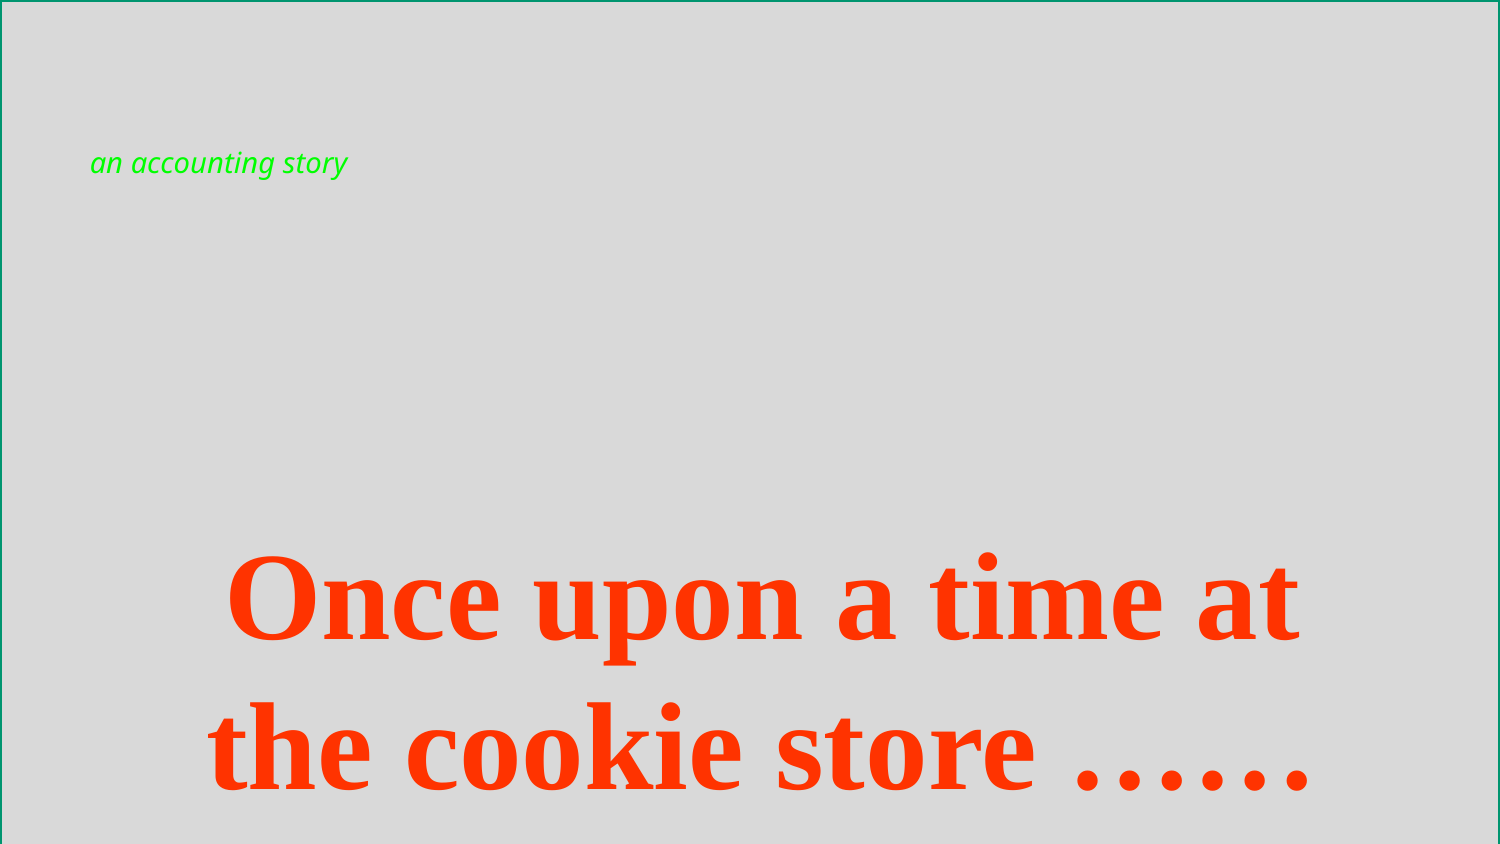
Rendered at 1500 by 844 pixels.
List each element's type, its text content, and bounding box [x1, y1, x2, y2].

text_box Once upon a time at the cookie store …… [124, 500, 1400, 829]
text_box [3, 3, 1497, 844]
text_box an accounting story [74, 137, 1425, 338]
